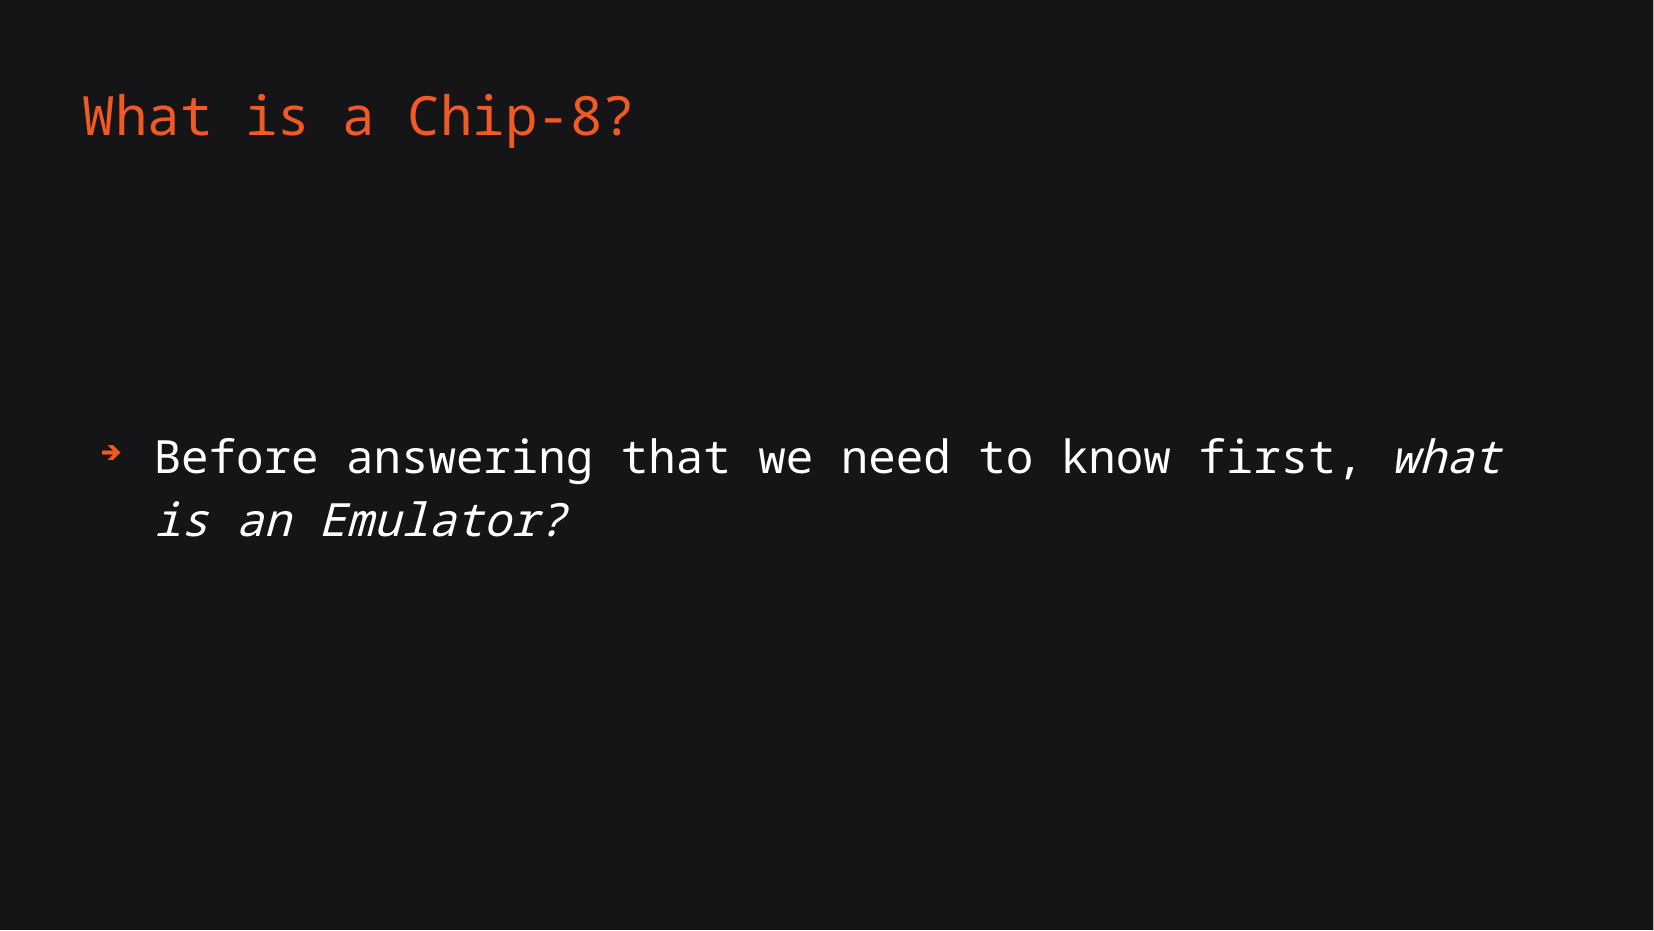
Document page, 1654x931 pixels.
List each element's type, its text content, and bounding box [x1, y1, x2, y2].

title What is a Chip-8? [82, 37, 1013, 193]
list Before answering that we need to know first, what is an Emulator? [82, 217, 1571, 758]
